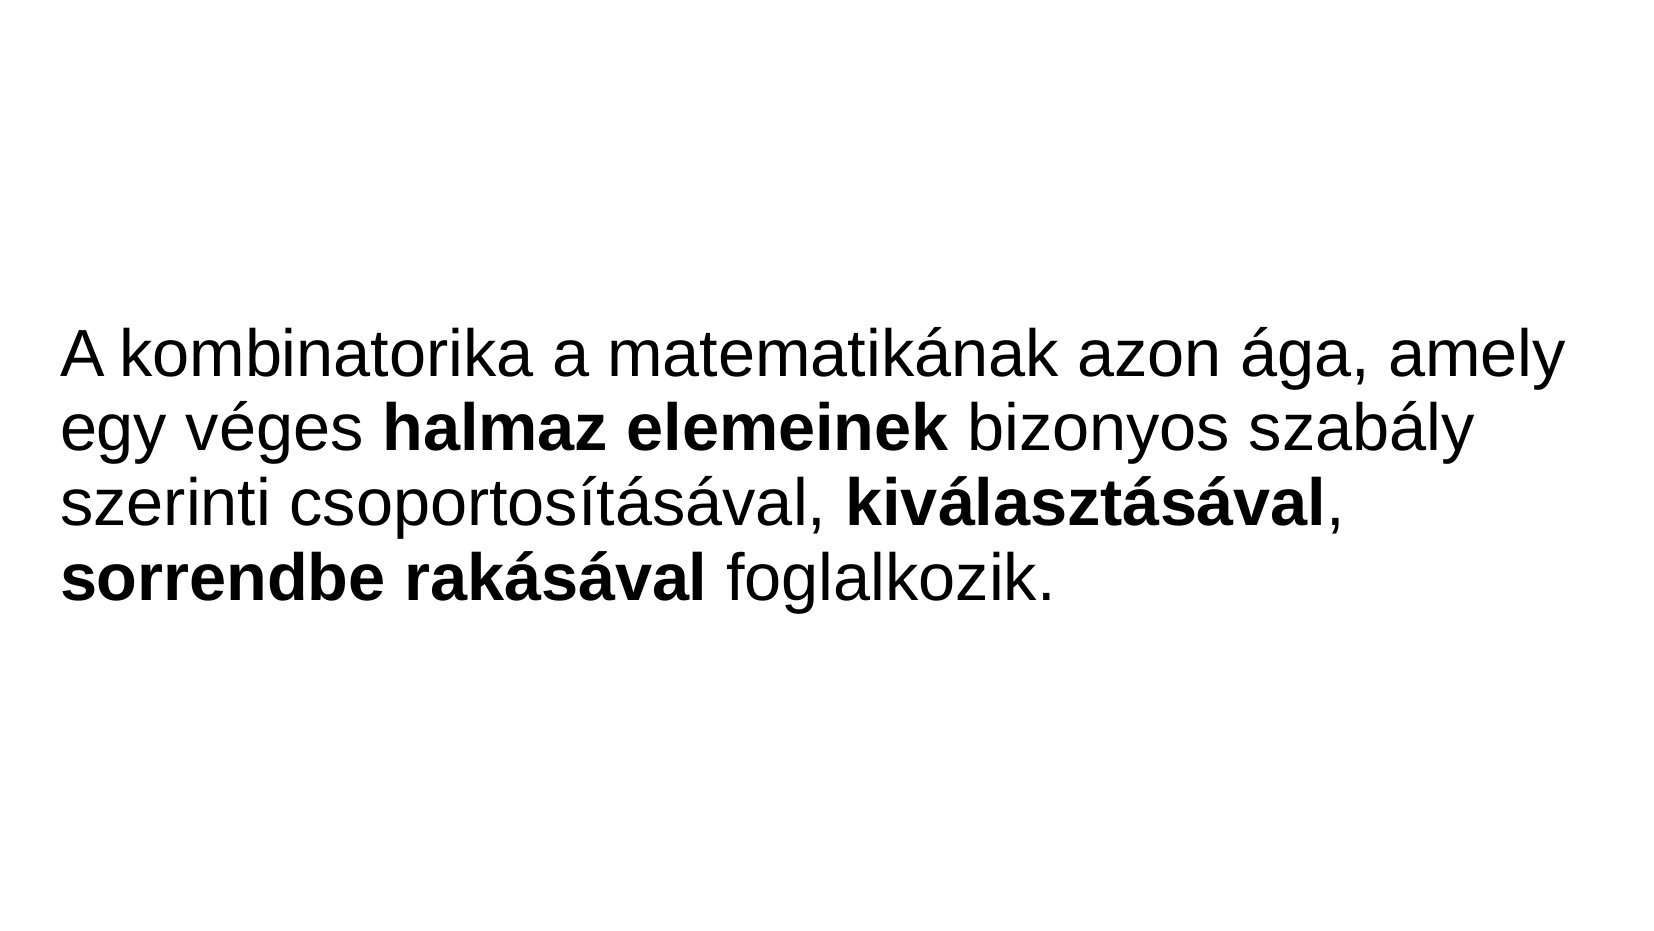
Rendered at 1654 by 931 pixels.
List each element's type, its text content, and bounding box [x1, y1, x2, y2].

title A kombinatorika a matematikának azon ága, amely egy véges halmaz elemeinek bizonyos szabály szerinti csoportosításával, kiválasztásával, sorrendbe rakásával foglalkozik. [60, 0, 1591, 931]
